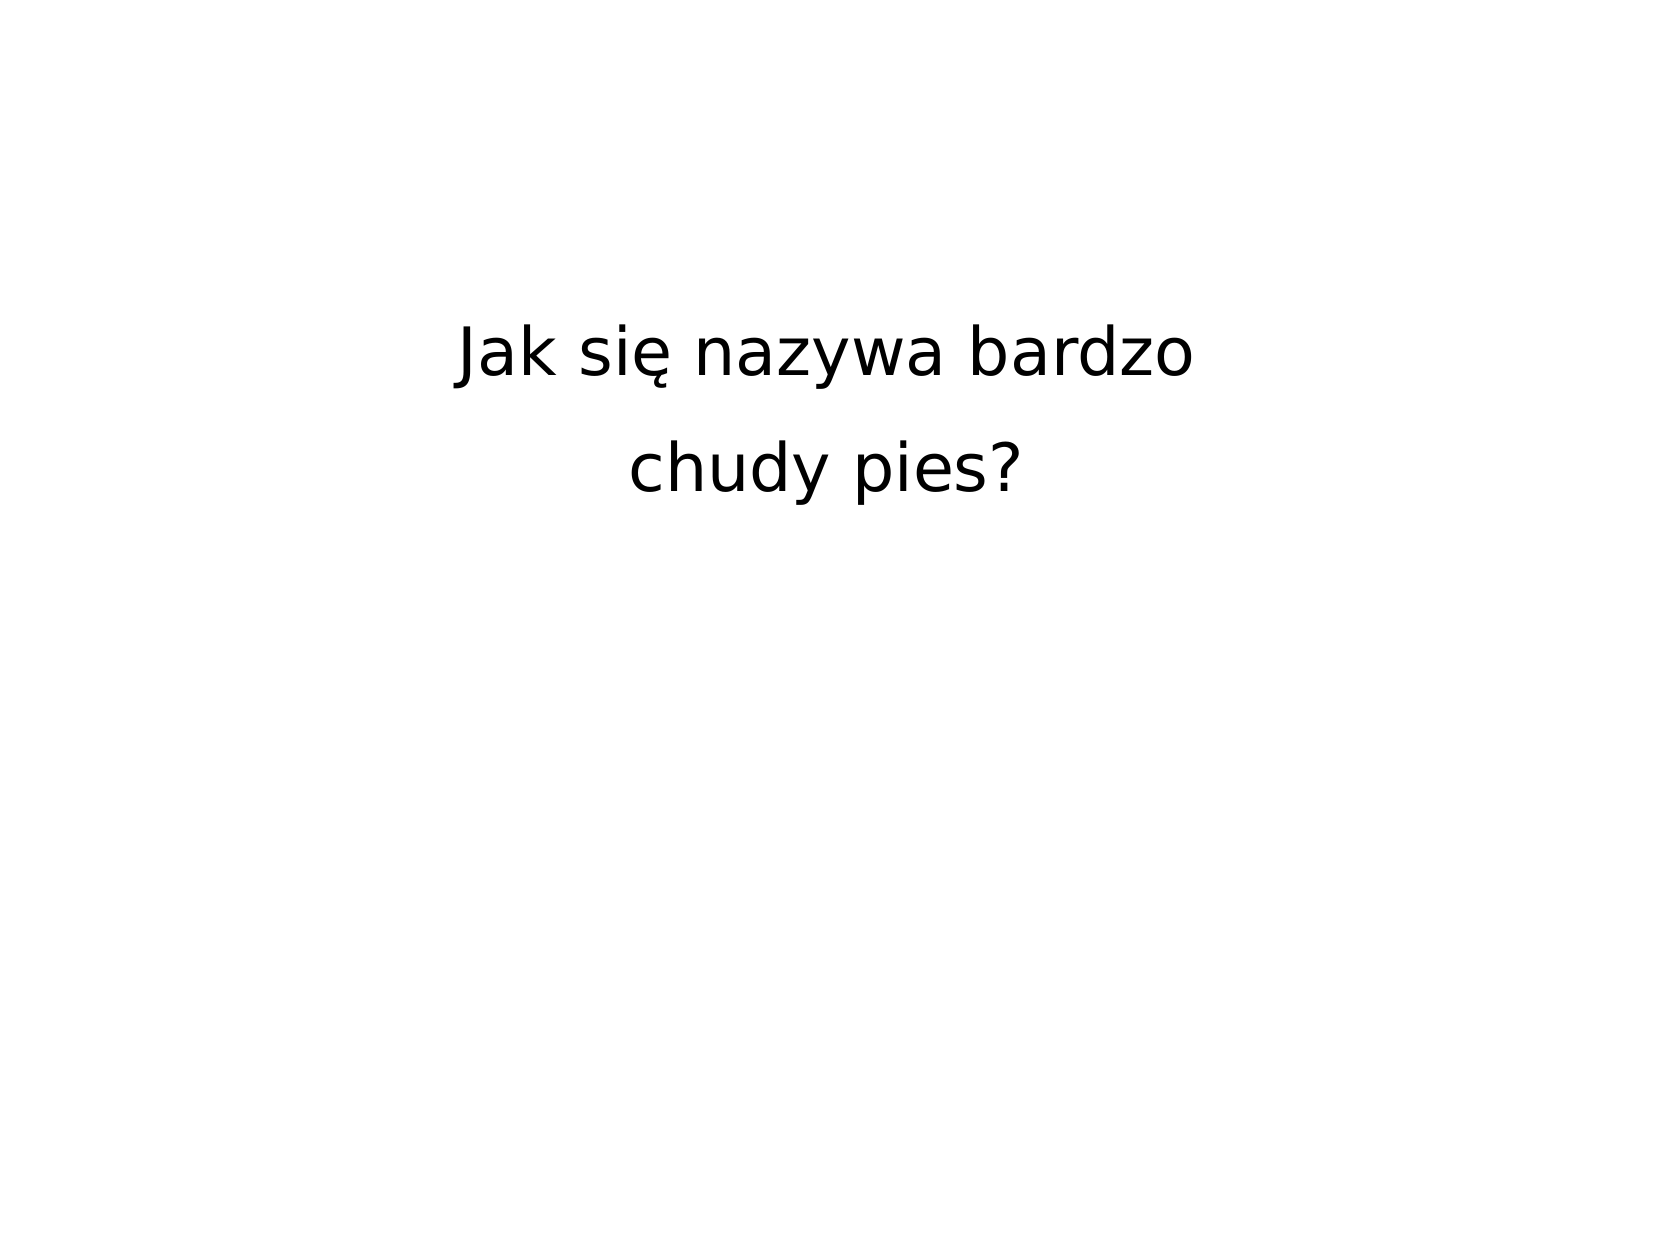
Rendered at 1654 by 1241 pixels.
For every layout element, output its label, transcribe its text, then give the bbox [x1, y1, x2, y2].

subtitle Jak się nazywa bardzo chudy pies? [82, 49, 1571, 1010]
